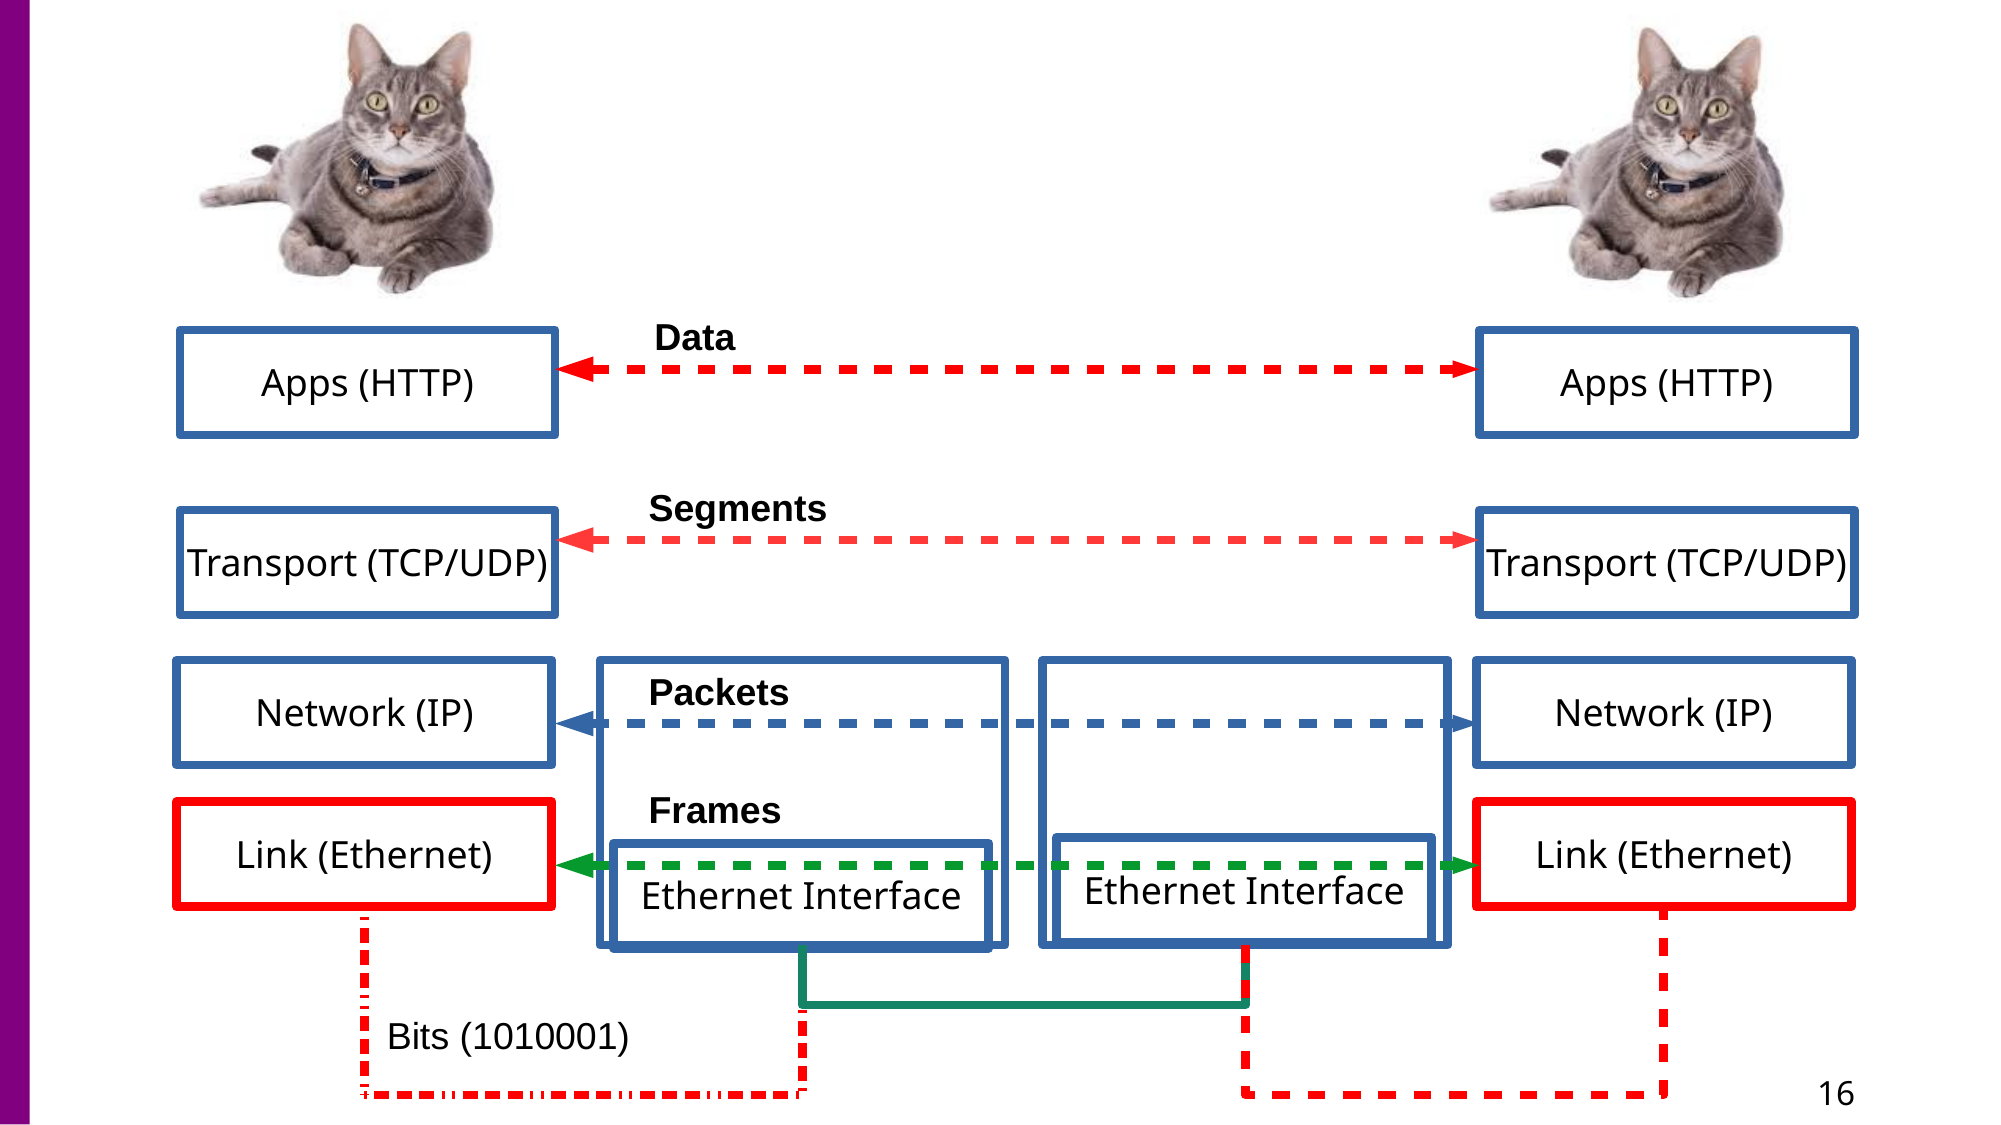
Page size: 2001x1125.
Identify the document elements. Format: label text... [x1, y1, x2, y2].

text_box Apps (HTTP) [1479, 329, 1855, 436]
text_box Ethernet Interface [613, 843, 989, 941]
text_box Data [639, 309, 751, 367]
text_box Ethernet Interface [1056, 837, 1432, 941]
picture [1455, 14, 1880, 305]
text_box Network (IP) [176, 660, 552, 766]
text_box Segments [633, 479, 843, 537]
picture [165, 10, 590, 300]
text_box Apps (HTTP) [180, 329, 556, 436]
text_box Transport (TCP/UDP) [1479, 510, 1855, 616]
text_box Transport (TCP/UDP) [180, 510, 556, 616]
text_box Bits (1010001) [372, 1008, 646, 1066]
text_box Packets [633, 663, 805, 721]
text_box Network (IP) [1476, 660, 1852, 766]
text_box Link (Ethernet) [176, 801, 552, 907]
text_box Link (Ethernet) [1476, 801, 1852, 907]
text_box Frames [633, 781, 797, 839]
